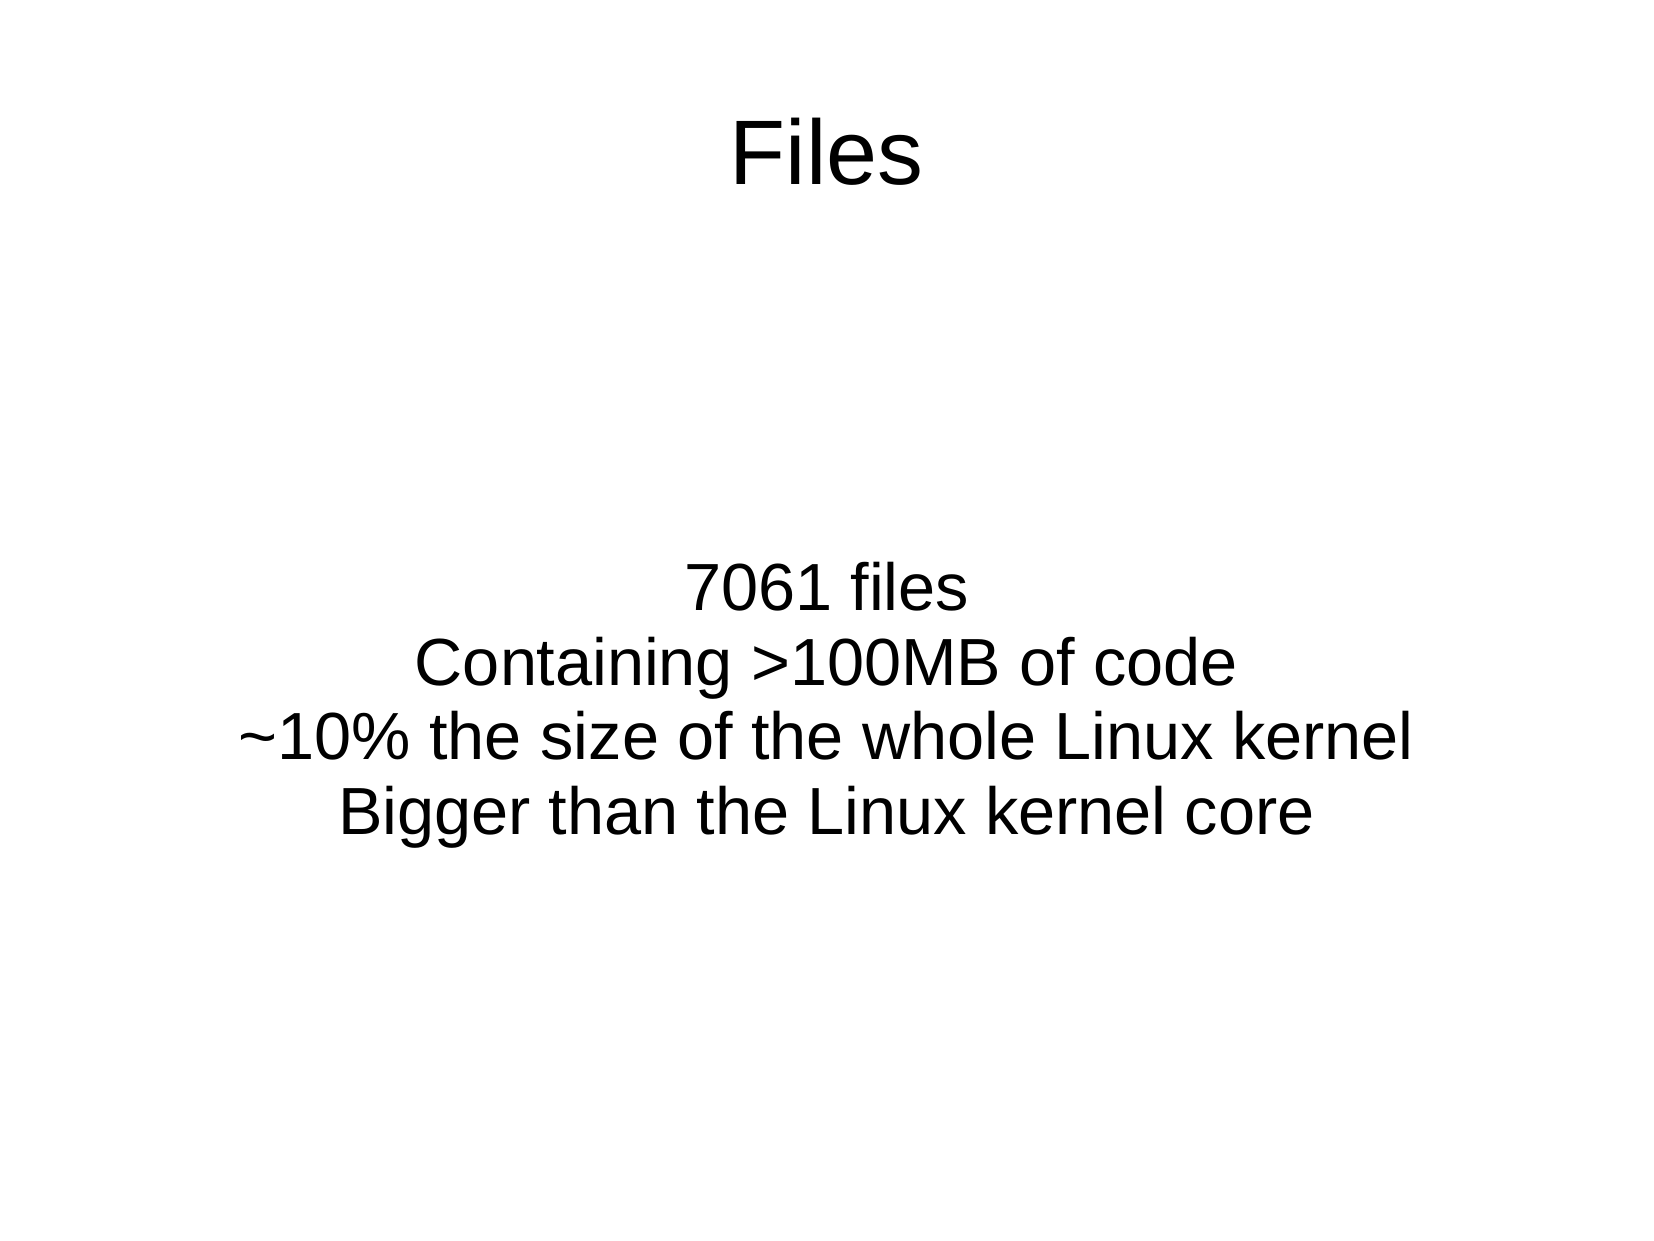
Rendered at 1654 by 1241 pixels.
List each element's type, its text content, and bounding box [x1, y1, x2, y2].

title Files [82, 49, 1571, 257]
subtitle 7061 files Containing >100MB of code ~10% the size of the whole Linux kernel Bigger than the Linux kernel core [82, 290, 1571, 1109]
